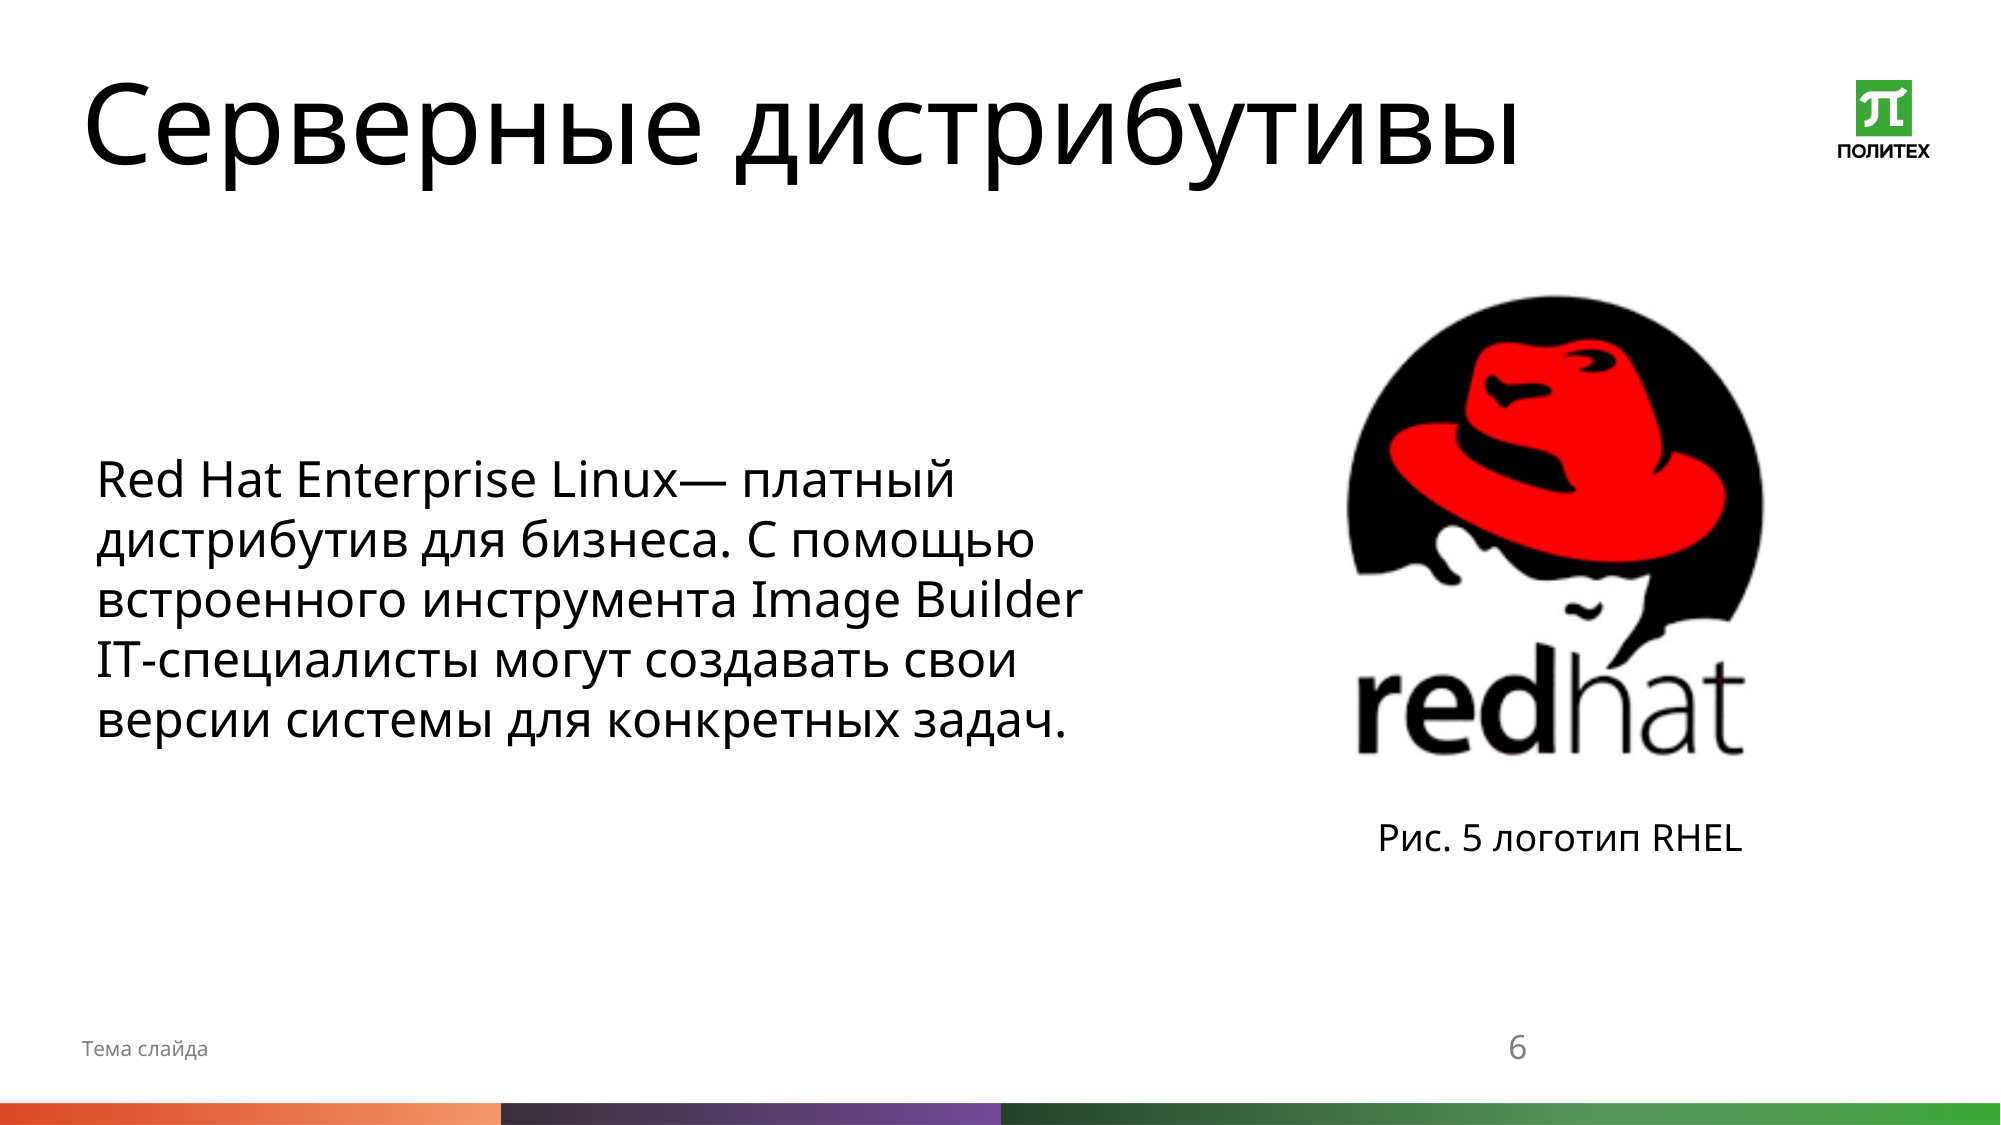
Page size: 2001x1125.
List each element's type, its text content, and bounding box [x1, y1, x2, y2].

text_box Рис. 5 логотип RHEL [1060, 806, 2000, 867]
picture [1290, 258, 1830, 797]
title Серверные дистрибутивы [66, 60, 1612, 273]
text_box 6 [1493, 1018, 1944, 1079]
text_box Red Hat Enterprise Linux— платный дистрибутив для бизнеса. C помощью встроенного инструмента Image Builder IT-специалисты могут создавать свои версии системы для конкретных задач. [81, 440, 1112, 819]
text_box Тема слайда [66, 1018, 986, 1079]
